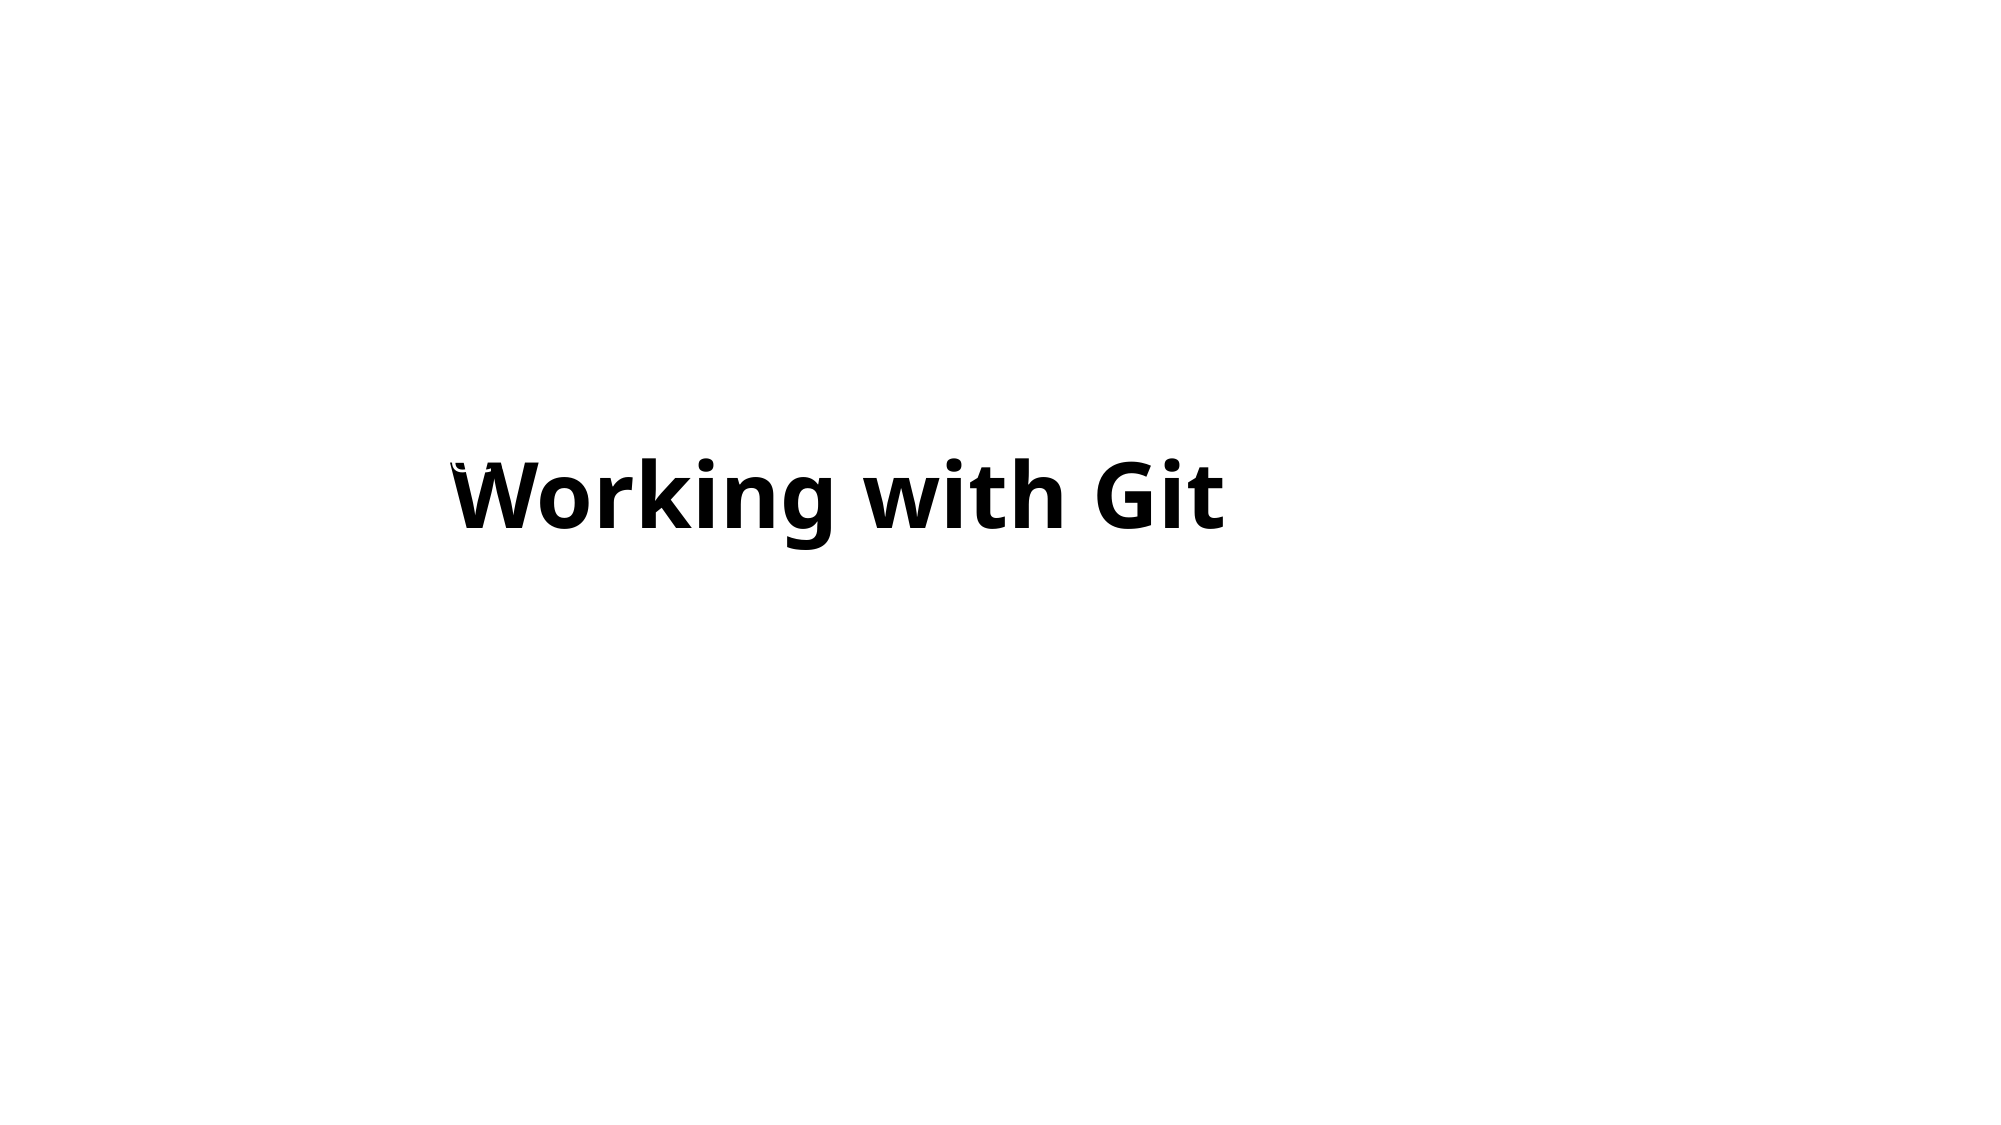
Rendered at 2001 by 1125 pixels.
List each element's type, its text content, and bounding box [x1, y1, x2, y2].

text_box C:\> mkdir CoolProject C:\> cd CoolProject C:\CoolProject > git init Initialized empty Git repository in C:/CoolProject/.git C:\CoolProject > vi README.txt C:\CoolProject > git add * C:\CoolProject > git commit -m 'my first commit' [master (root-commit) 7106a52] my first commit 1 file changed, 1 insertion(+) create mode 100644 README.txt [75, 338, 1861, 1023]
